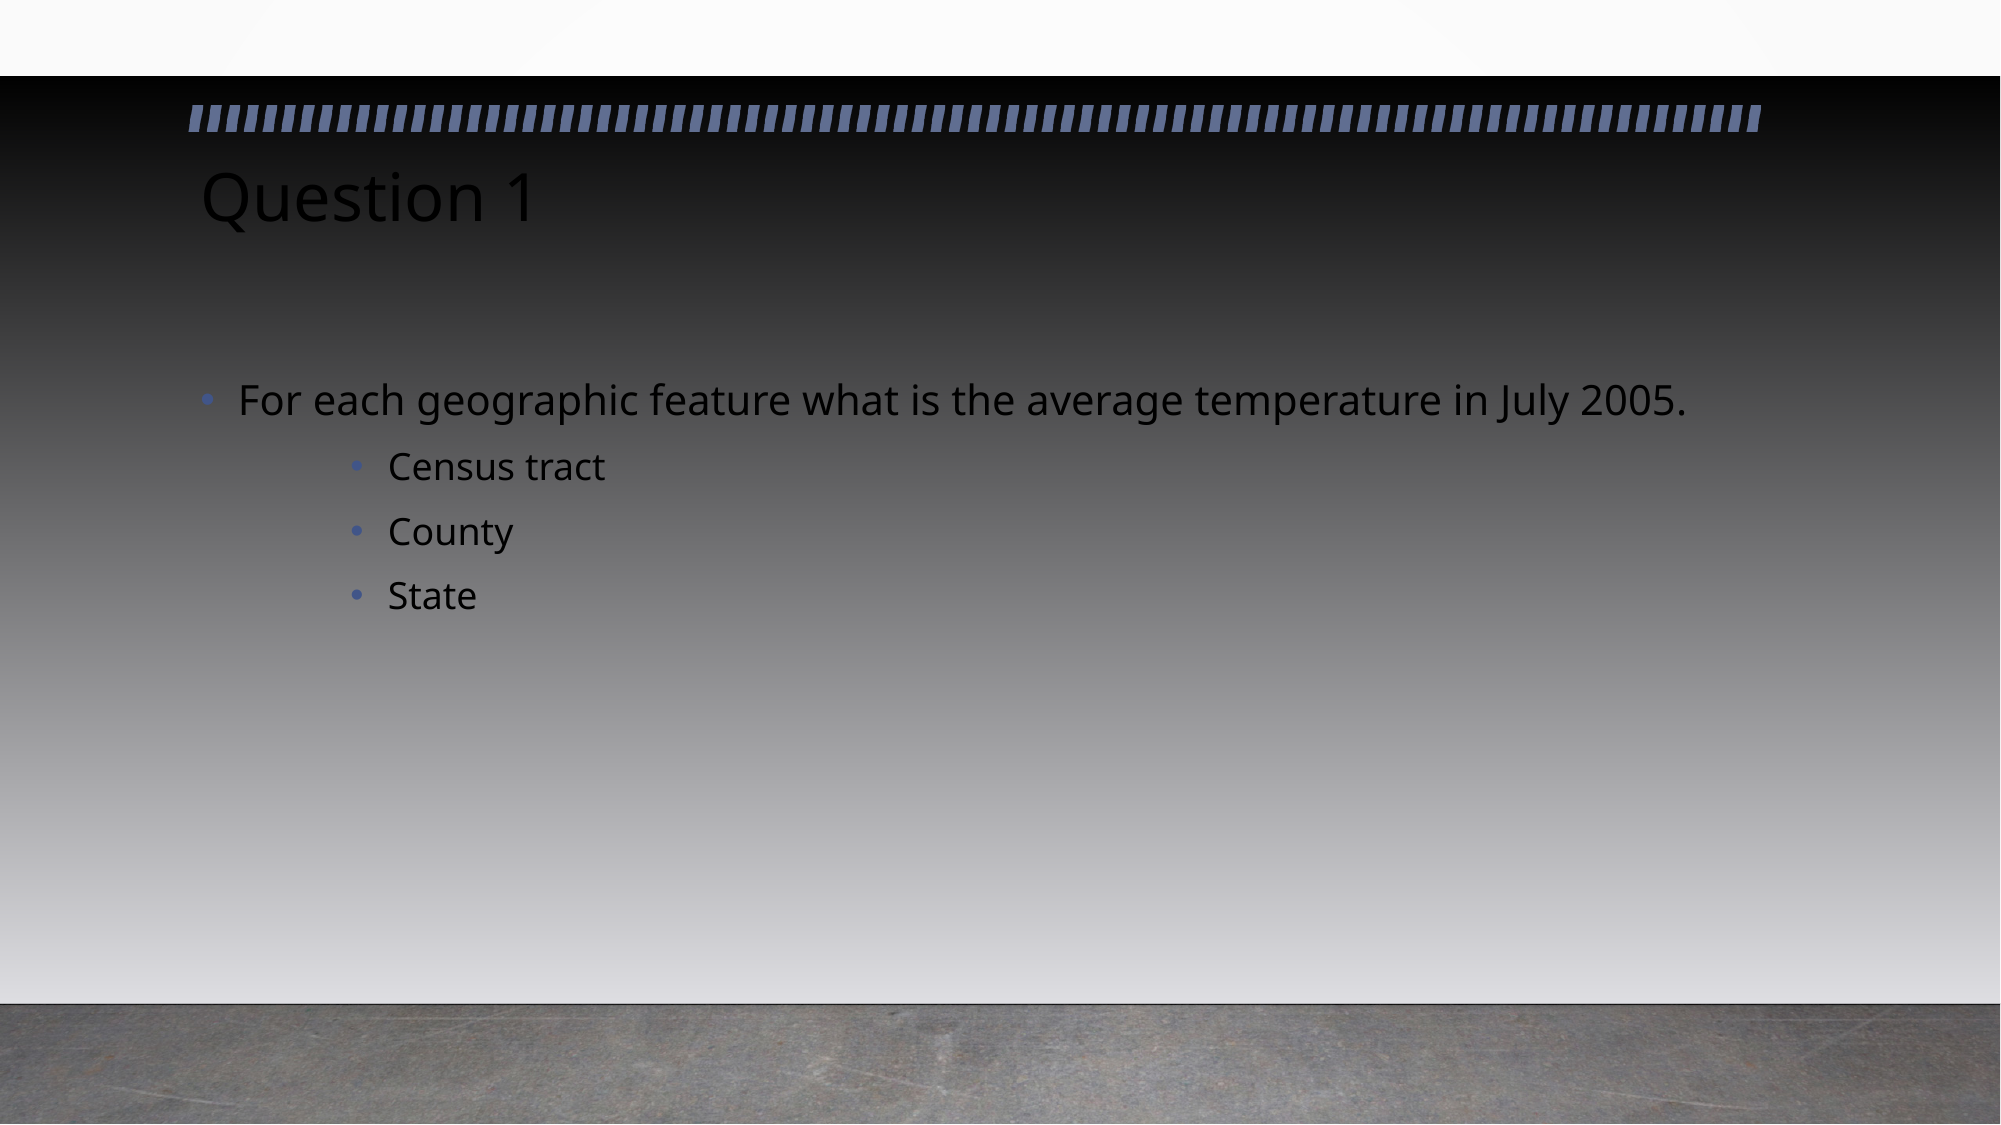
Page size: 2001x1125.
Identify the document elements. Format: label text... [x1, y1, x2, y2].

title Question 1 [185, 156, 1761, 329]
list For each geographic feature what is the average temperature in July 2005. Census tract County State [185, 356, 1761, 897]
